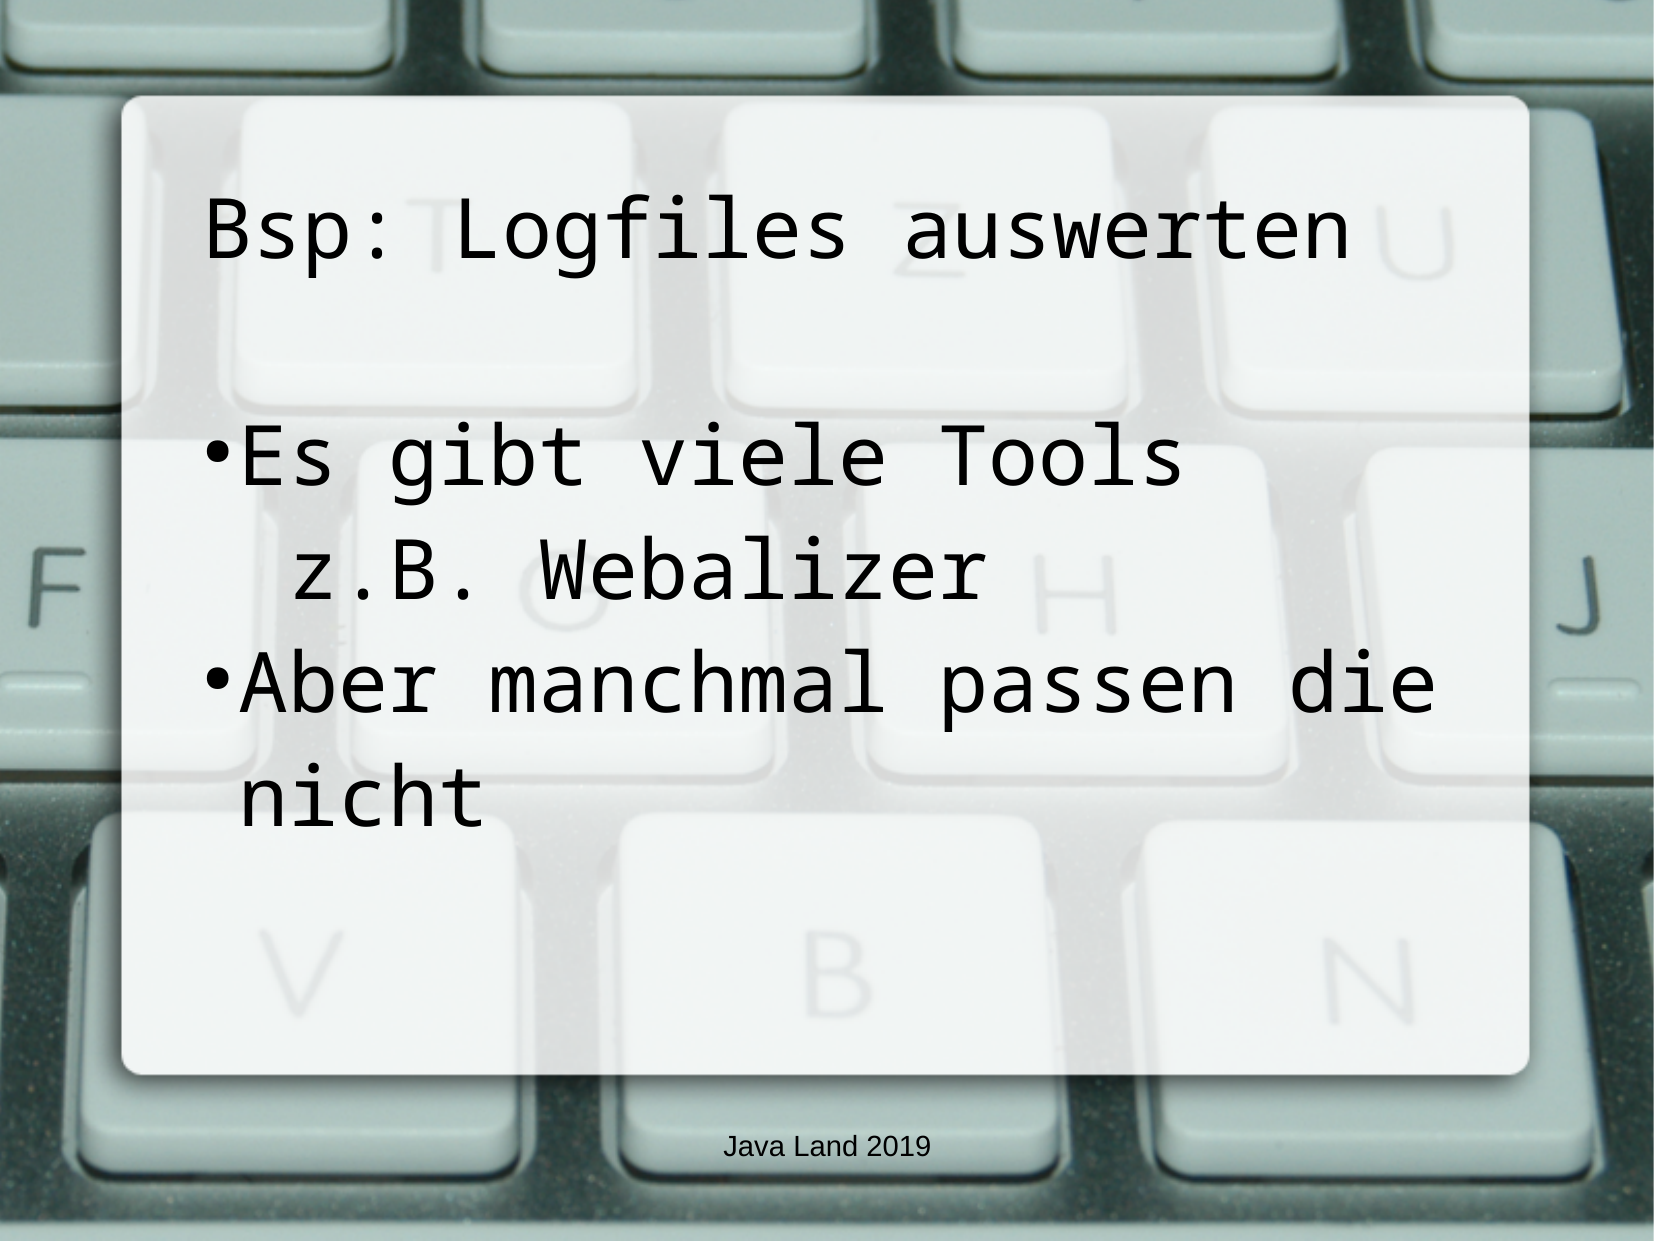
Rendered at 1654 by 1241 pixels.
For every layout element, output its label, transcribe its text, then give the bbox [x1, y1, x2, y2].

picture [0, 0, 1654, 1241]
text_box Bsp: Logfiles auswerten Es gibt viele Tools z.B. Webalizer Aber manchmal passen die nicht [202, 169, 1475, 997]
